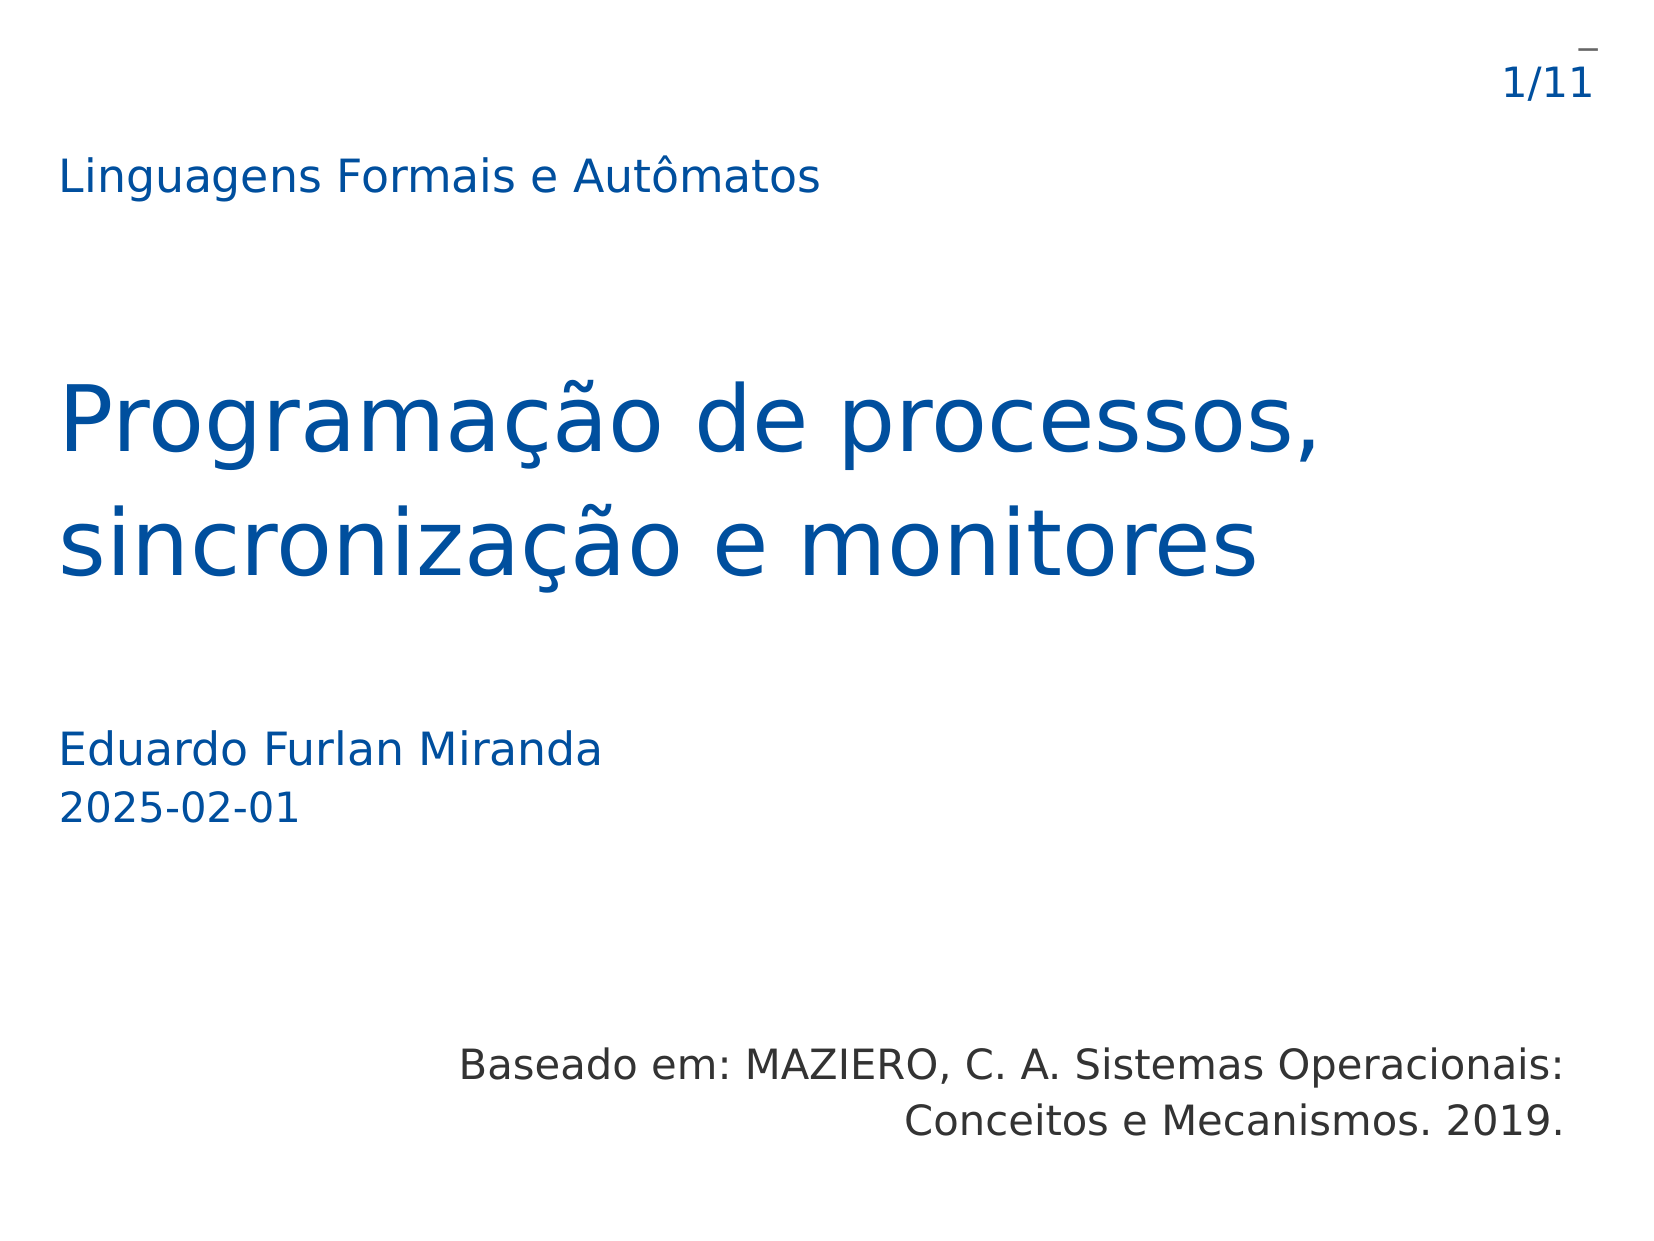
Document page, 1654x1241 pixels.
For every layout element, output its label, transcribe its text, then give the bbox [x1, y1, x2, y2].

list Baseado em: MAZIERO, C. A. Sistemas Operacionais: Conceitos e Mecanismos. 2019. [435, 1033, 1566, 1211]
chart [720, 567, 933, 672]
list Linguagens Formais e Autômatos Programação de processos, sincronização e monitores Eduardo Furlan Miranda 2025-02-01 [59, 141, 1625, 1211]
text_box _ [1375, 0, 1613, 64]
